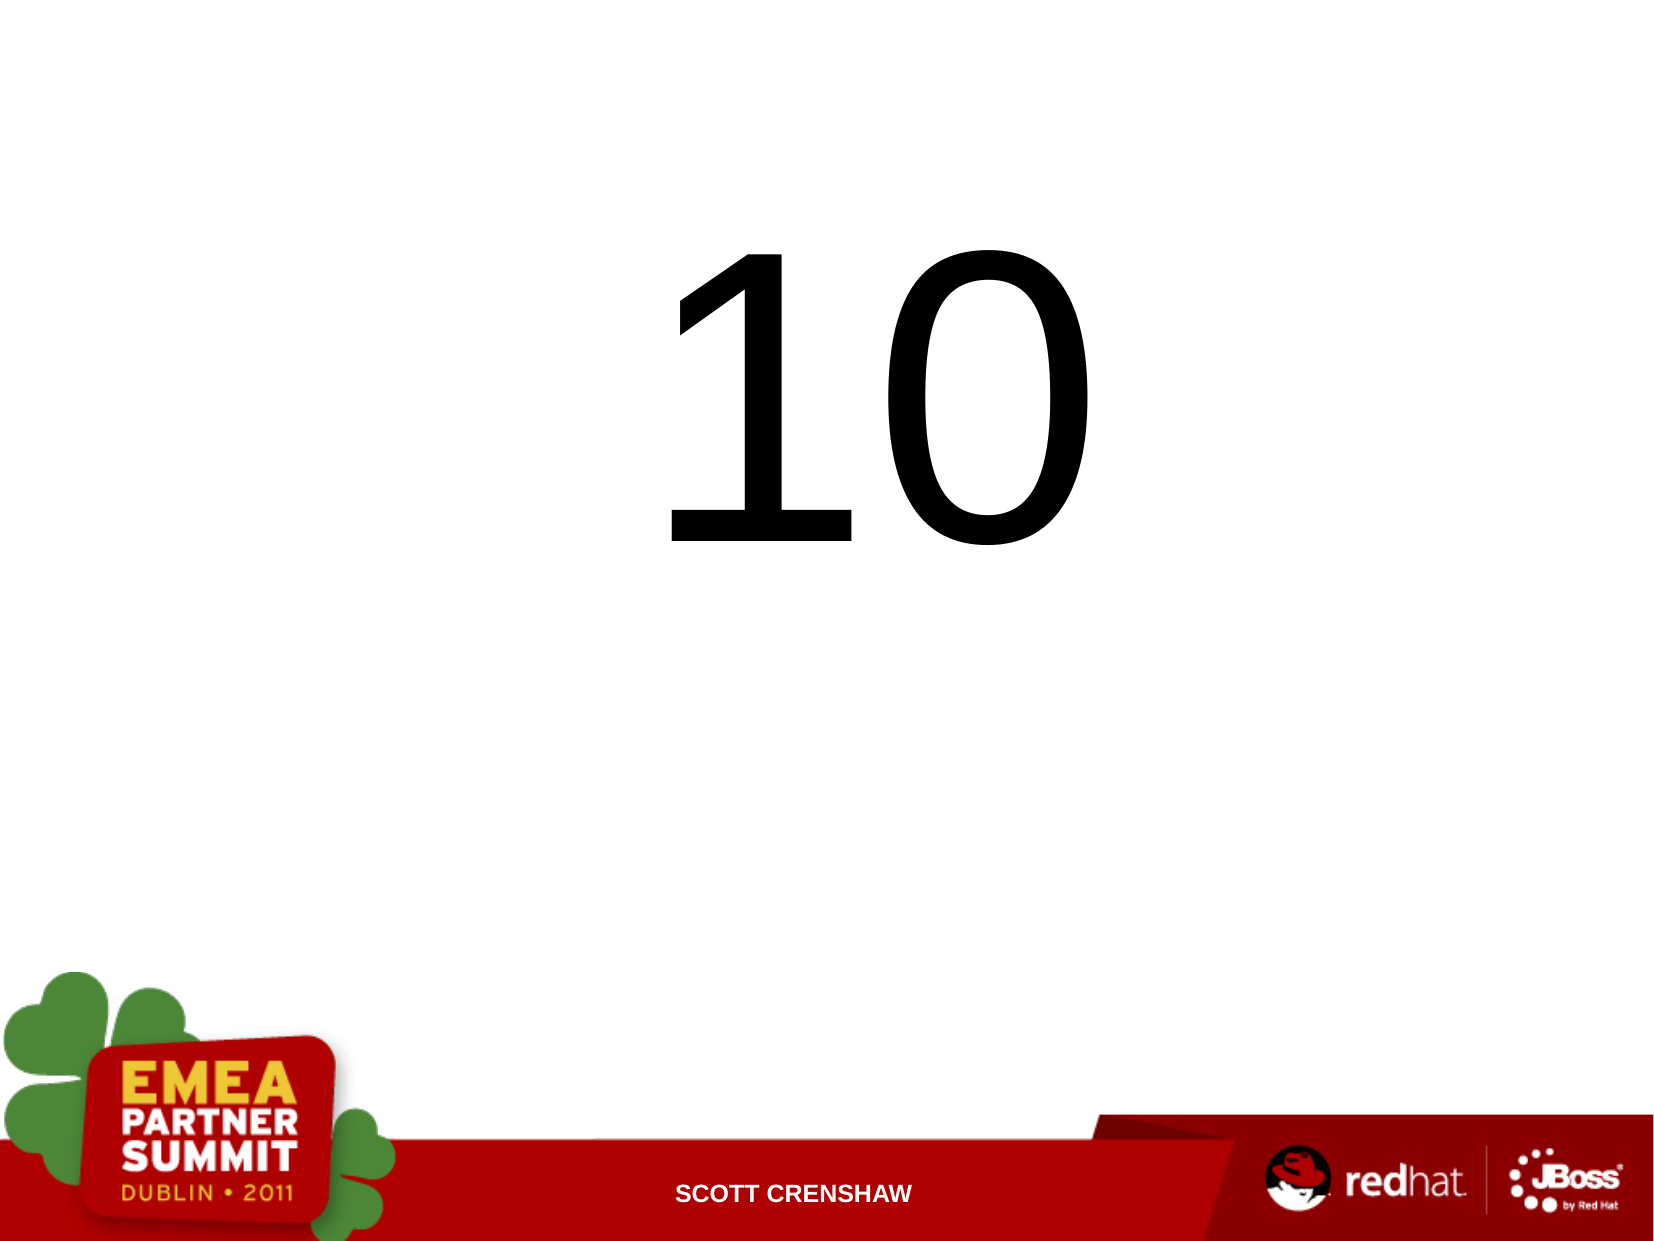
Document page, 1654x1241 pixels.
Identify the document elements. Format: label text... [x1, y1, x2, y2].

picture [0, 972, 1654, 1241]
text_box 10 [334, 156, 1411, 638]
